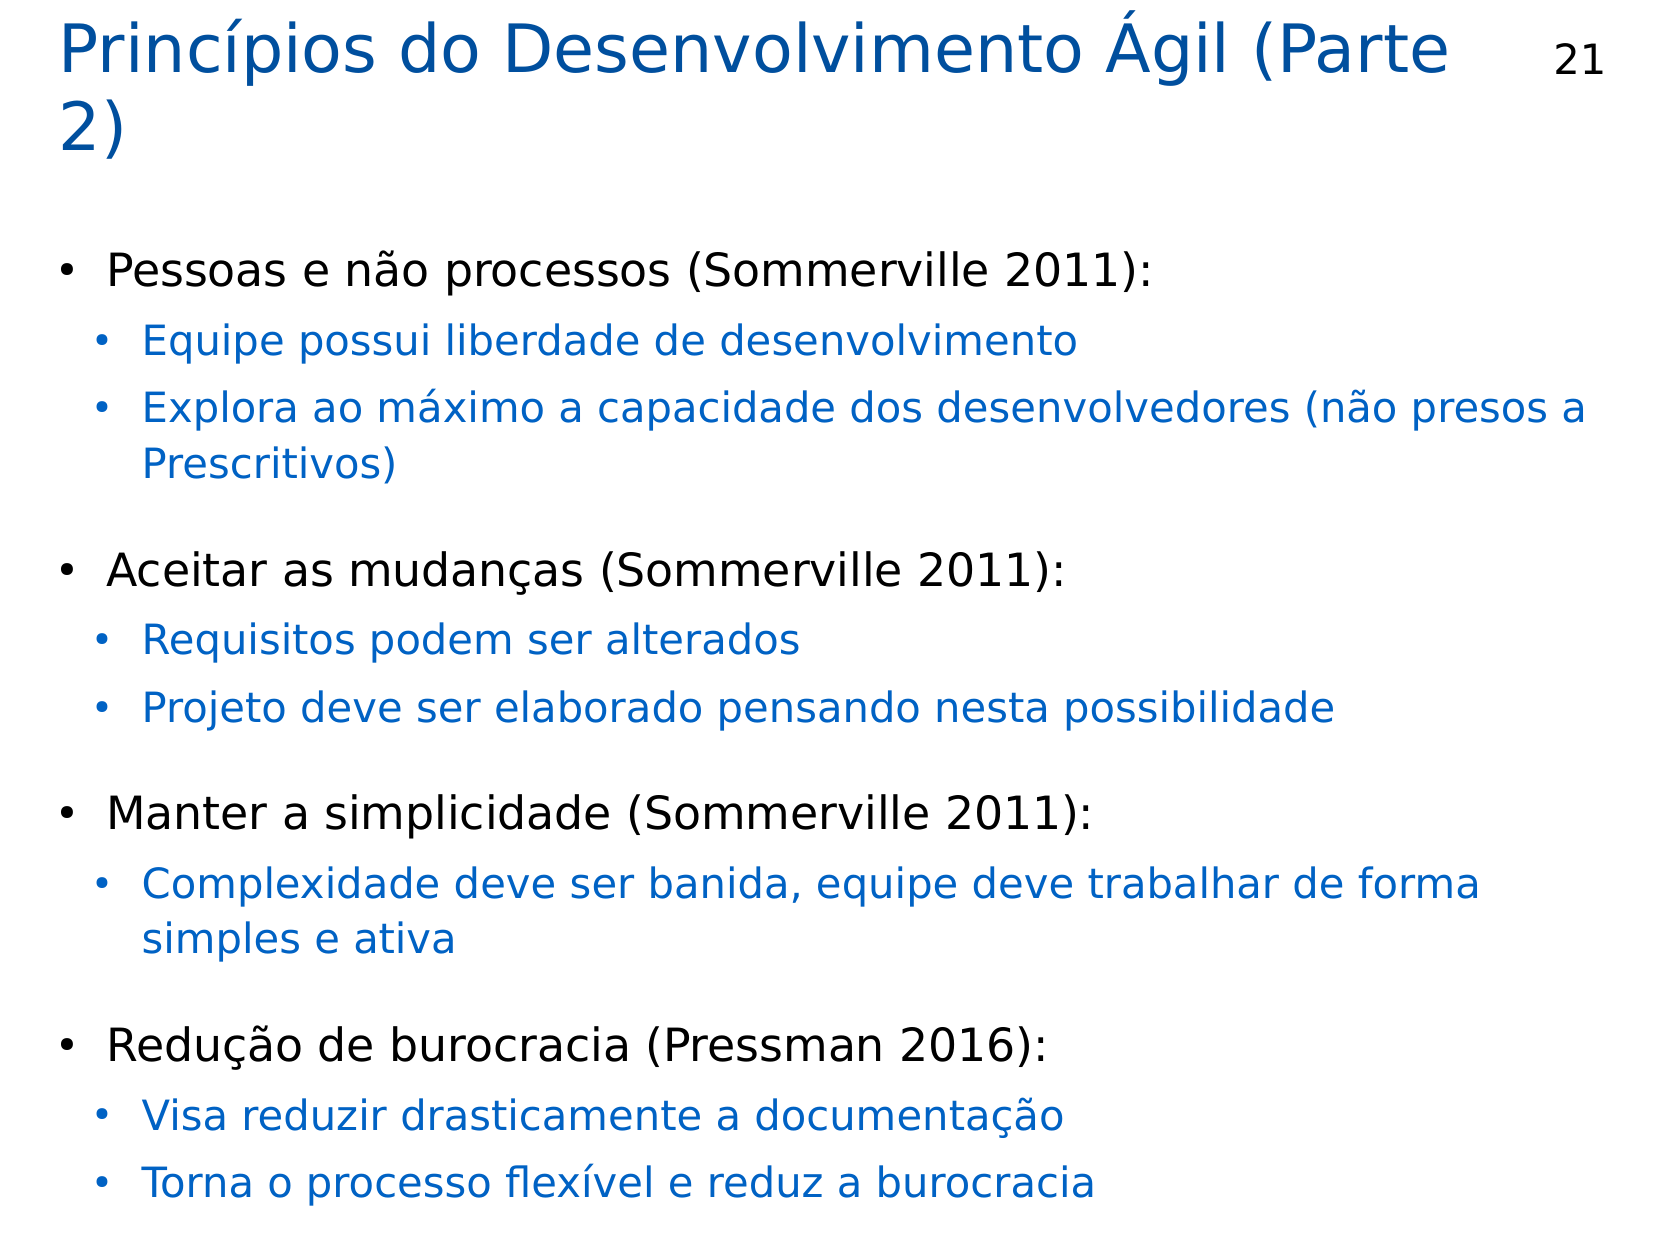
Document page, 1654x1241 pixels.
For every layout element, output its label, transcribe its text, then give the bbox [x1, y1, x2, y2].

title Princípios do Desenvolvimento Ágil (Parte 2) [59, 10, 1506, 167]
list Pessoas e não processos (Sommerville 2011): Equipe possui liberdade de desenvolvimento Explora ao máximo a capacidade dos desenvolvedores (não presos a Prescritivos) Aceitar as mudanças (Sommerville 2011): Requisitos podem ser alterados Projeto deve ser elaborado pensando nesta possibilidade Manter a simplicidade (Sommerville 2011): Complexidade deve ser banida, equipe deve trabalhar de forma simples e ativa Redução de burocracia (Pressman 2016): Visa reduzir drasticamente a documentação Torna o processo flexível e reduz a burocracia [59, 236, 1595, 1211]
